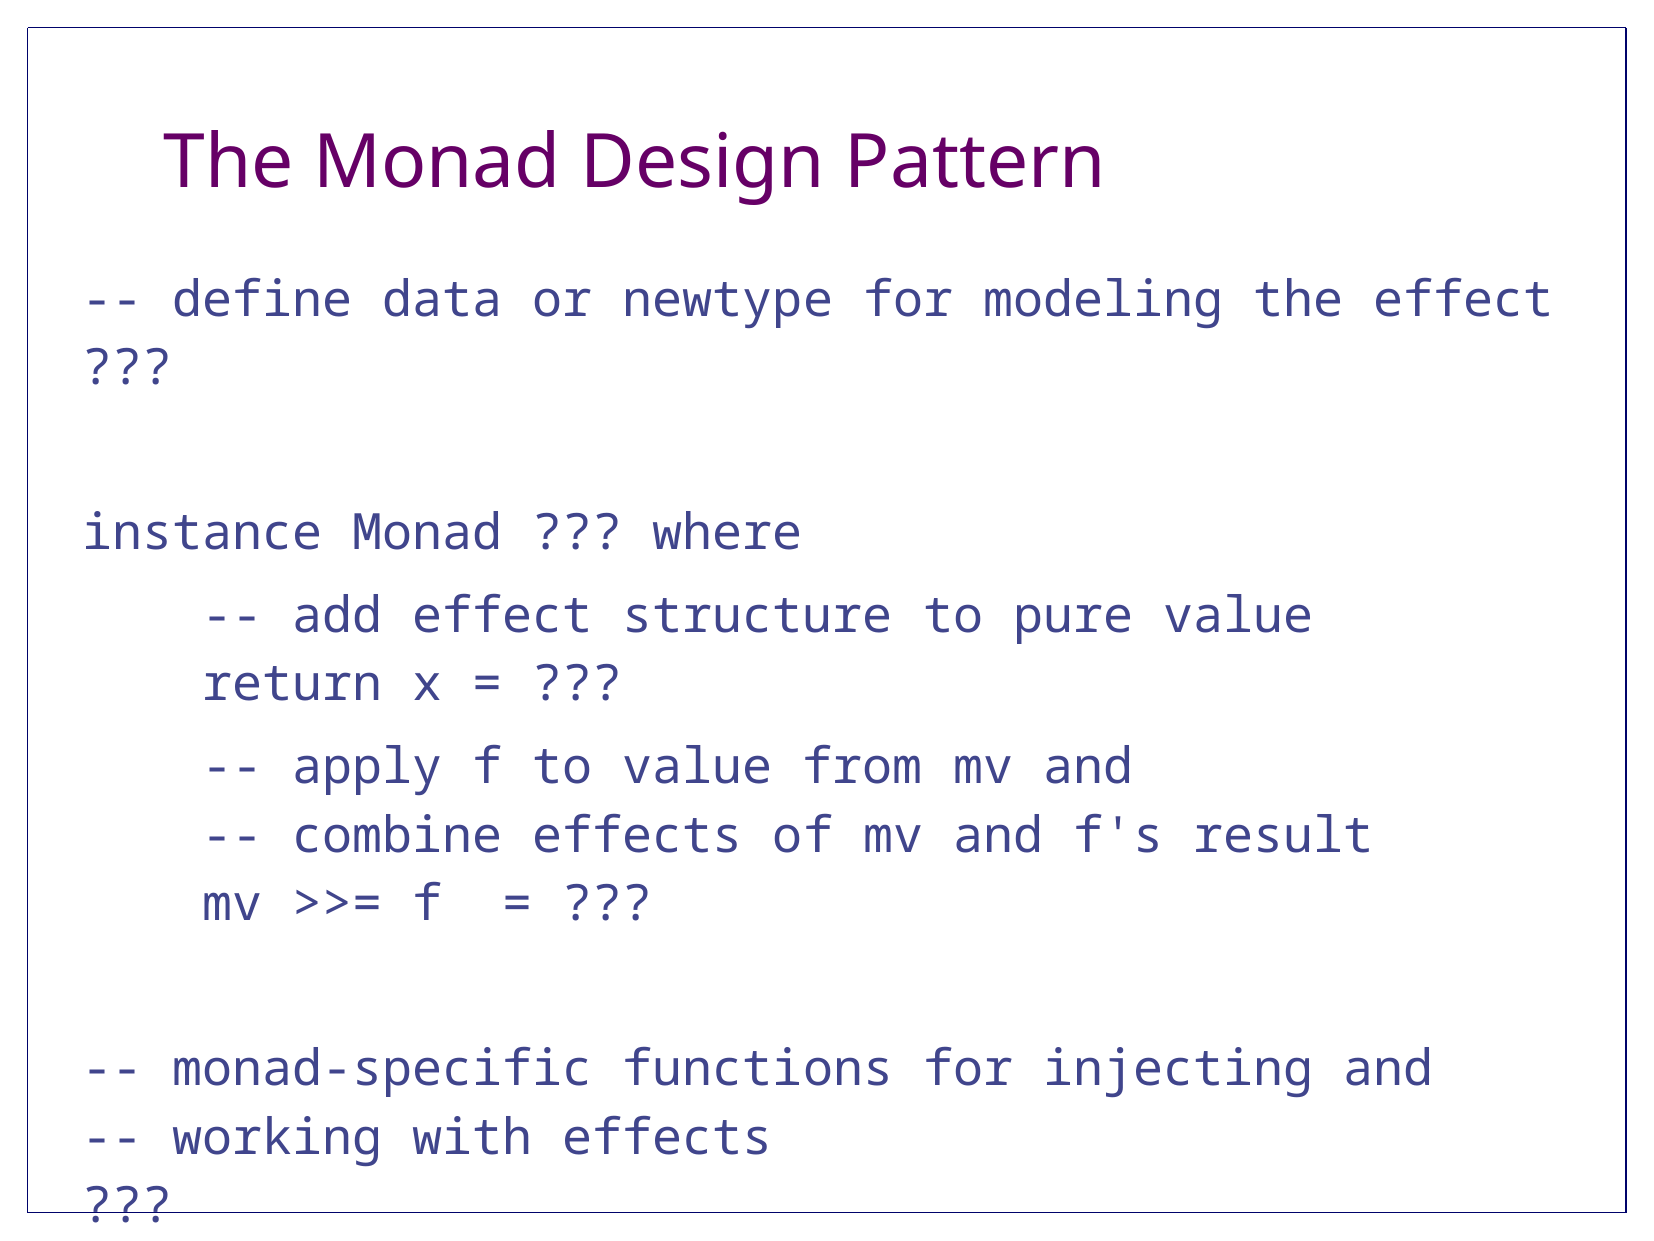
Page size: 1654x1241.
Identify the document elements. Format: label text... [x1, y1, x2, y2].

list -- define data or newtype for modeling the effect ??? instance Monad ??? where -- add effect structure to pure value return x = ??? -- apply f to value from mv and -- combine effects of mv and f's result mv >>= f = ??? -- monad-specific functions for injecting and -- working with effects ??? [82, 262, 1571, 1201]
title The Monad Design Pattern [163, 54, 1528, 262]
text_box [0, 255, 389, 416]
